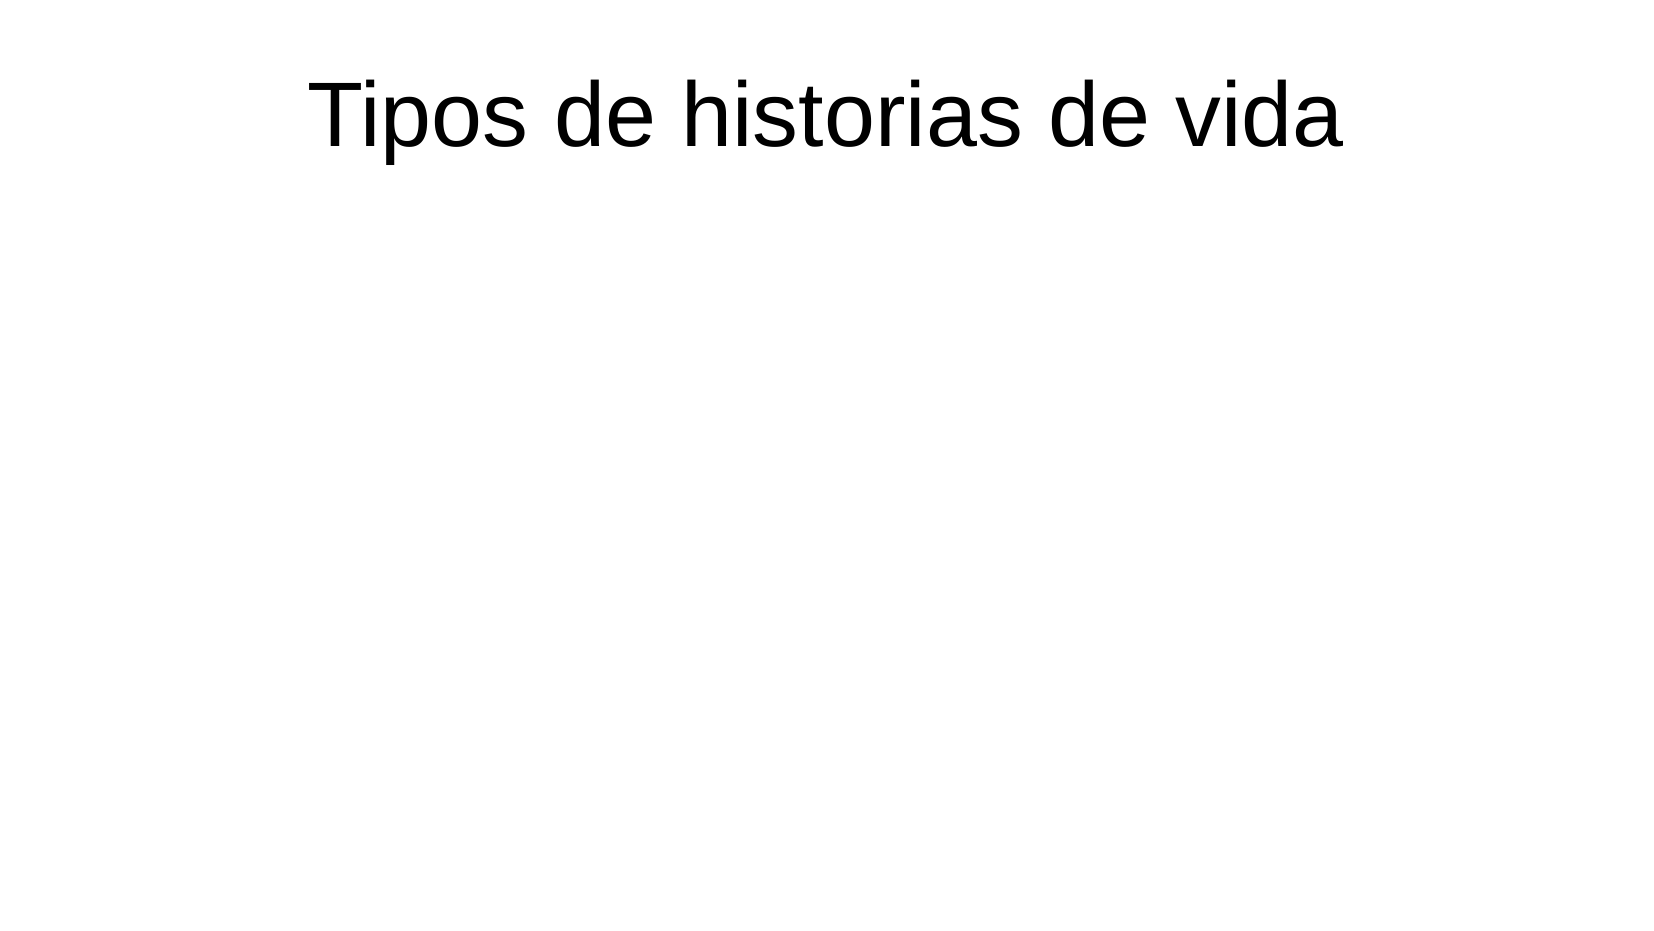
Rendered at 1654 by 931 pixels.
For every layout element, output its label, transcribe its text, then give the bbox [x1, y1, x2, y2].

title Tipos de historias de vida [82, 37, 1571, 193]
